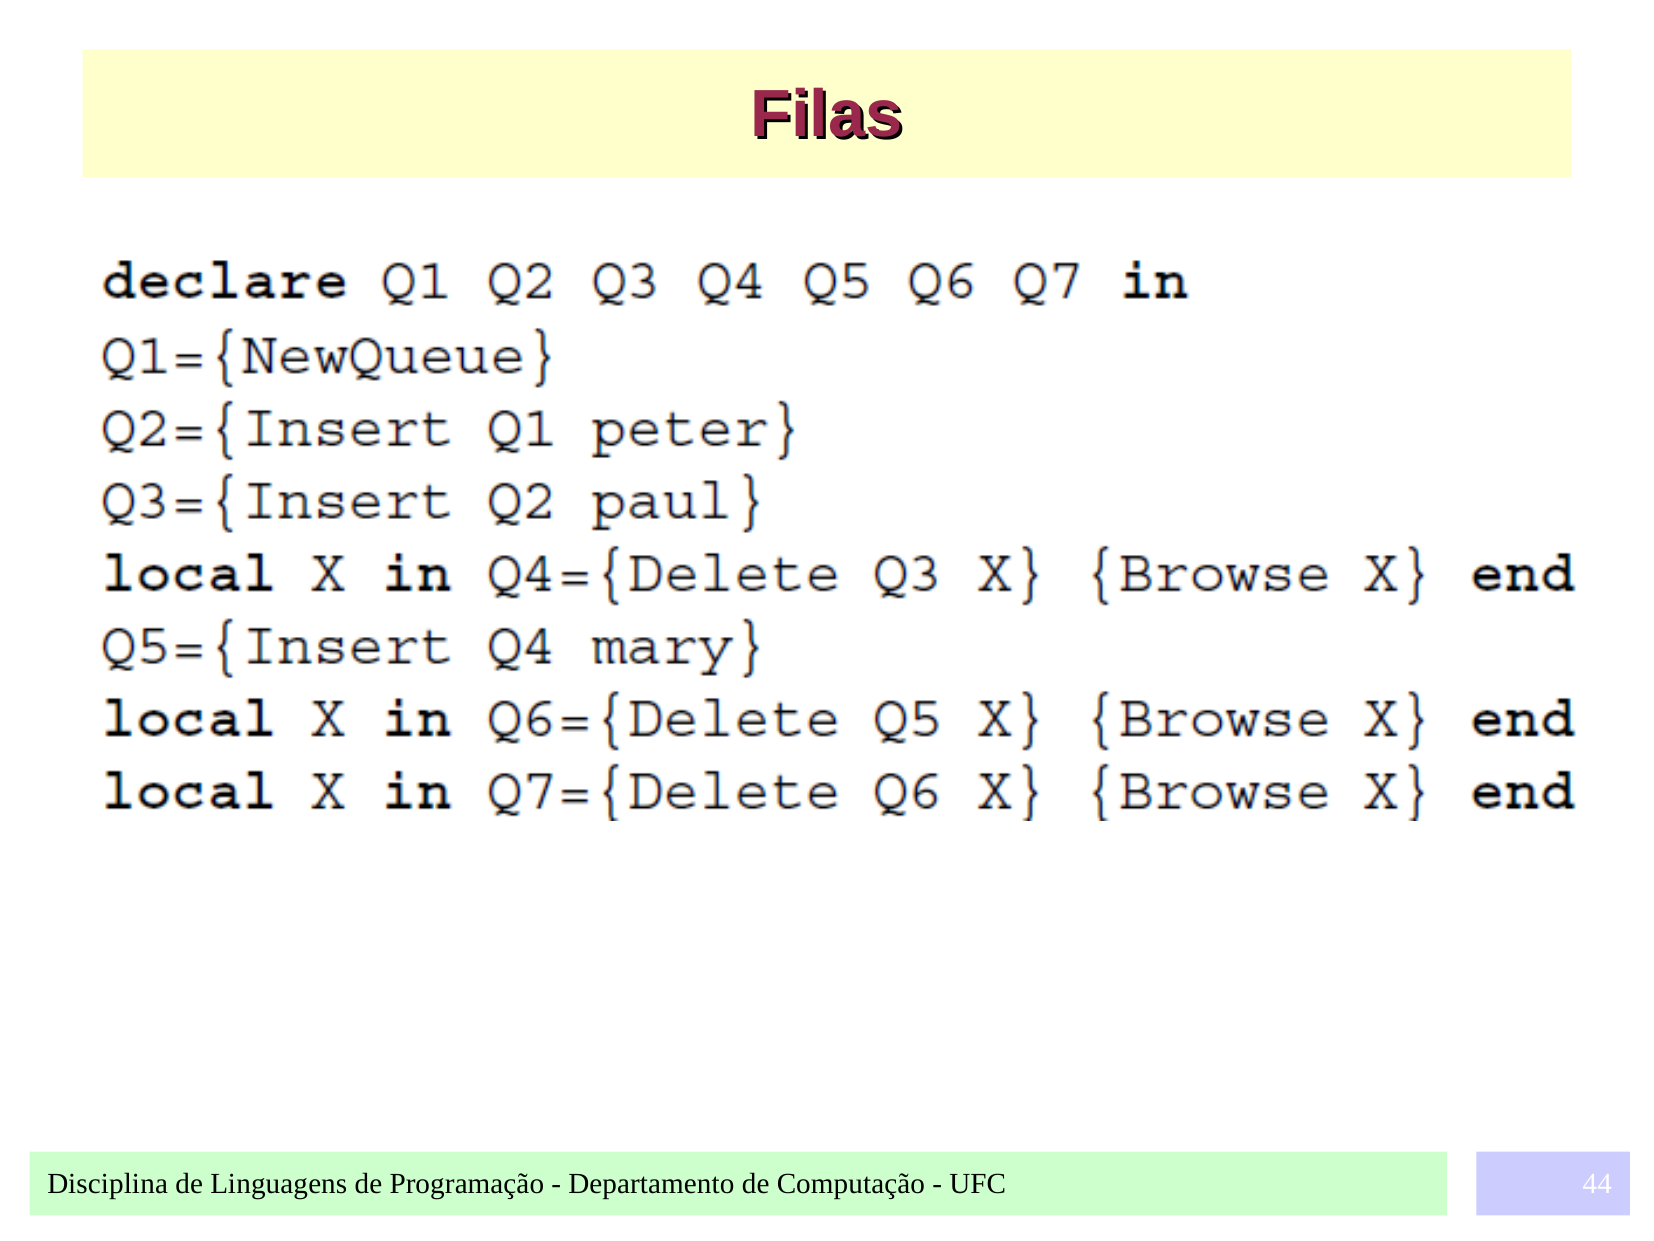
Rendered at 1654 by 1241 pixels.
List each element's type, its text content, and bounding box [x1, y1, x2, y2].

picture [76, 259, 1578, 821]
title Filas [82, 49, 1571, 178]
